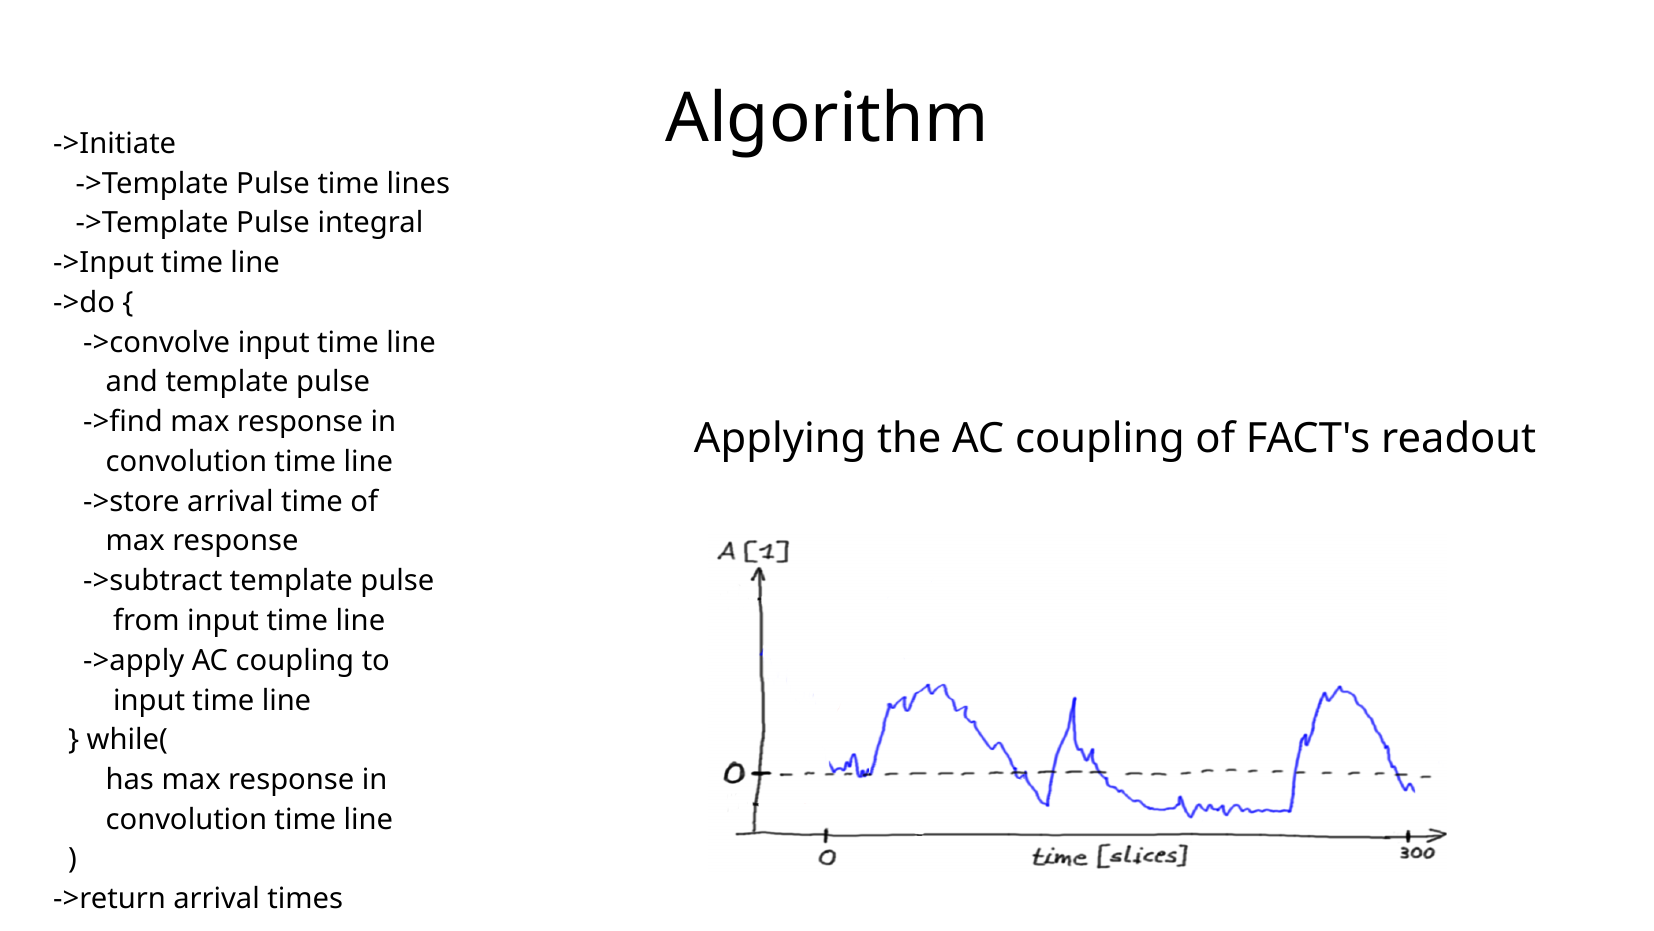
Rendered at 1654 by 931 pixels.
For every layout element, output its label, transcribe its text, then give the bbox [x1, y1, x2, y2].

title Applying the AC coupling of FACT's readout [693, 397, 1586, 476]
title Algorithm [82, 37, 1571, 193]
picture [708, 531, 1447, 872]
title ->Initiate ->Template Pulse time lines ->Template Pulse integral ->Input time line ->do { ->convolve input time line and template pulse ->find max response in convolution time line ->store arrival time of max response ->subtract template pulse from input time line ->apply AC coupling to input time line } while( has max response in convolution time line ) ->return arrival times [53, 144, 1087, 895]
